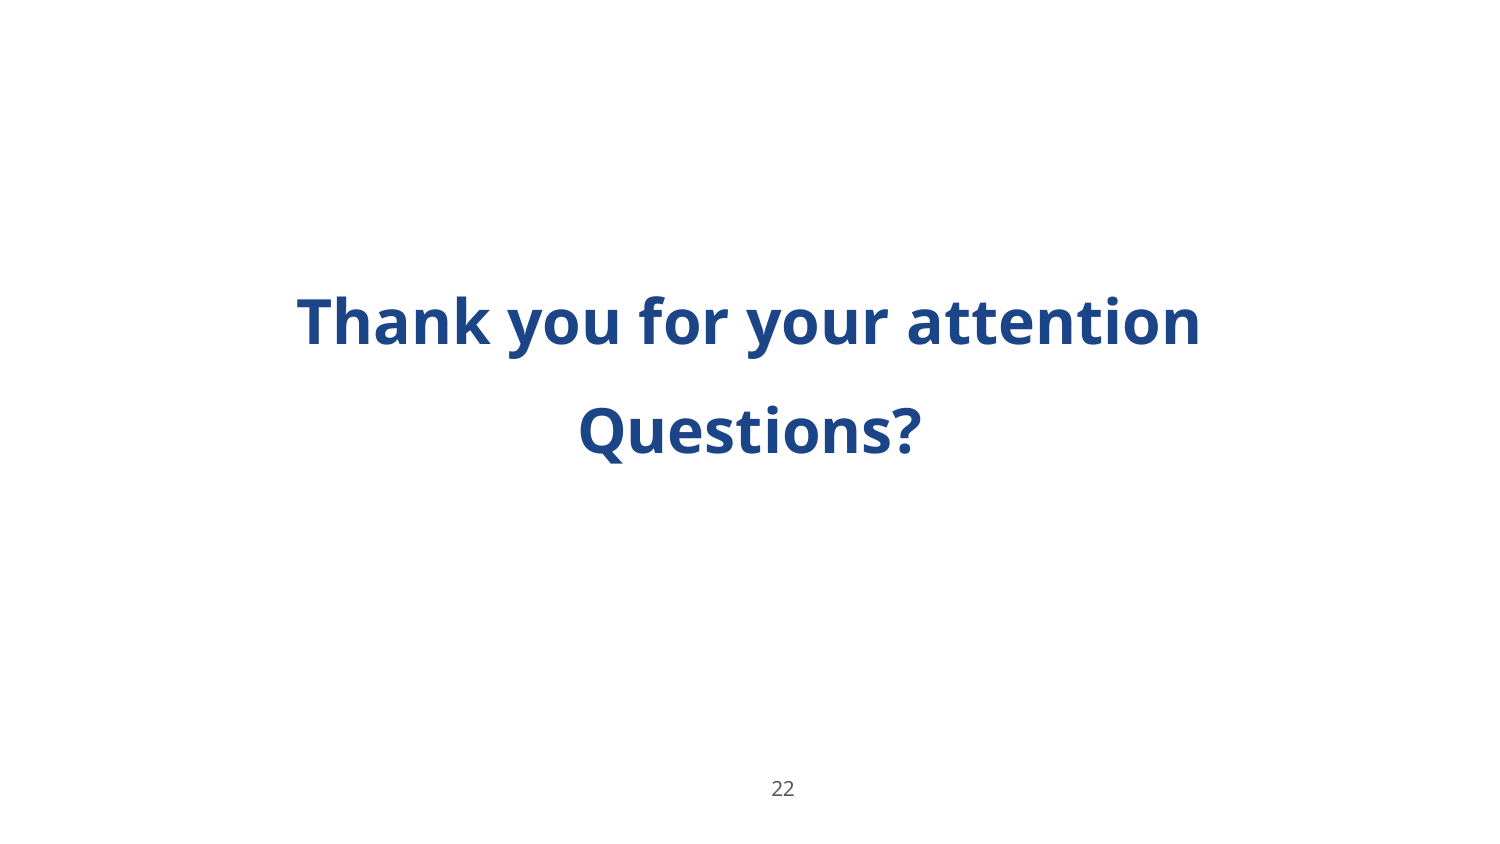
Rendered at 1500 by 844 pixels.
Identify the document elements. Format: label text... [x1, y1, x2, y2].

slide_number <number> [719, 757, 810, 822]
list Thank you for your attention Questions? [51, 189, 1449, 750]
